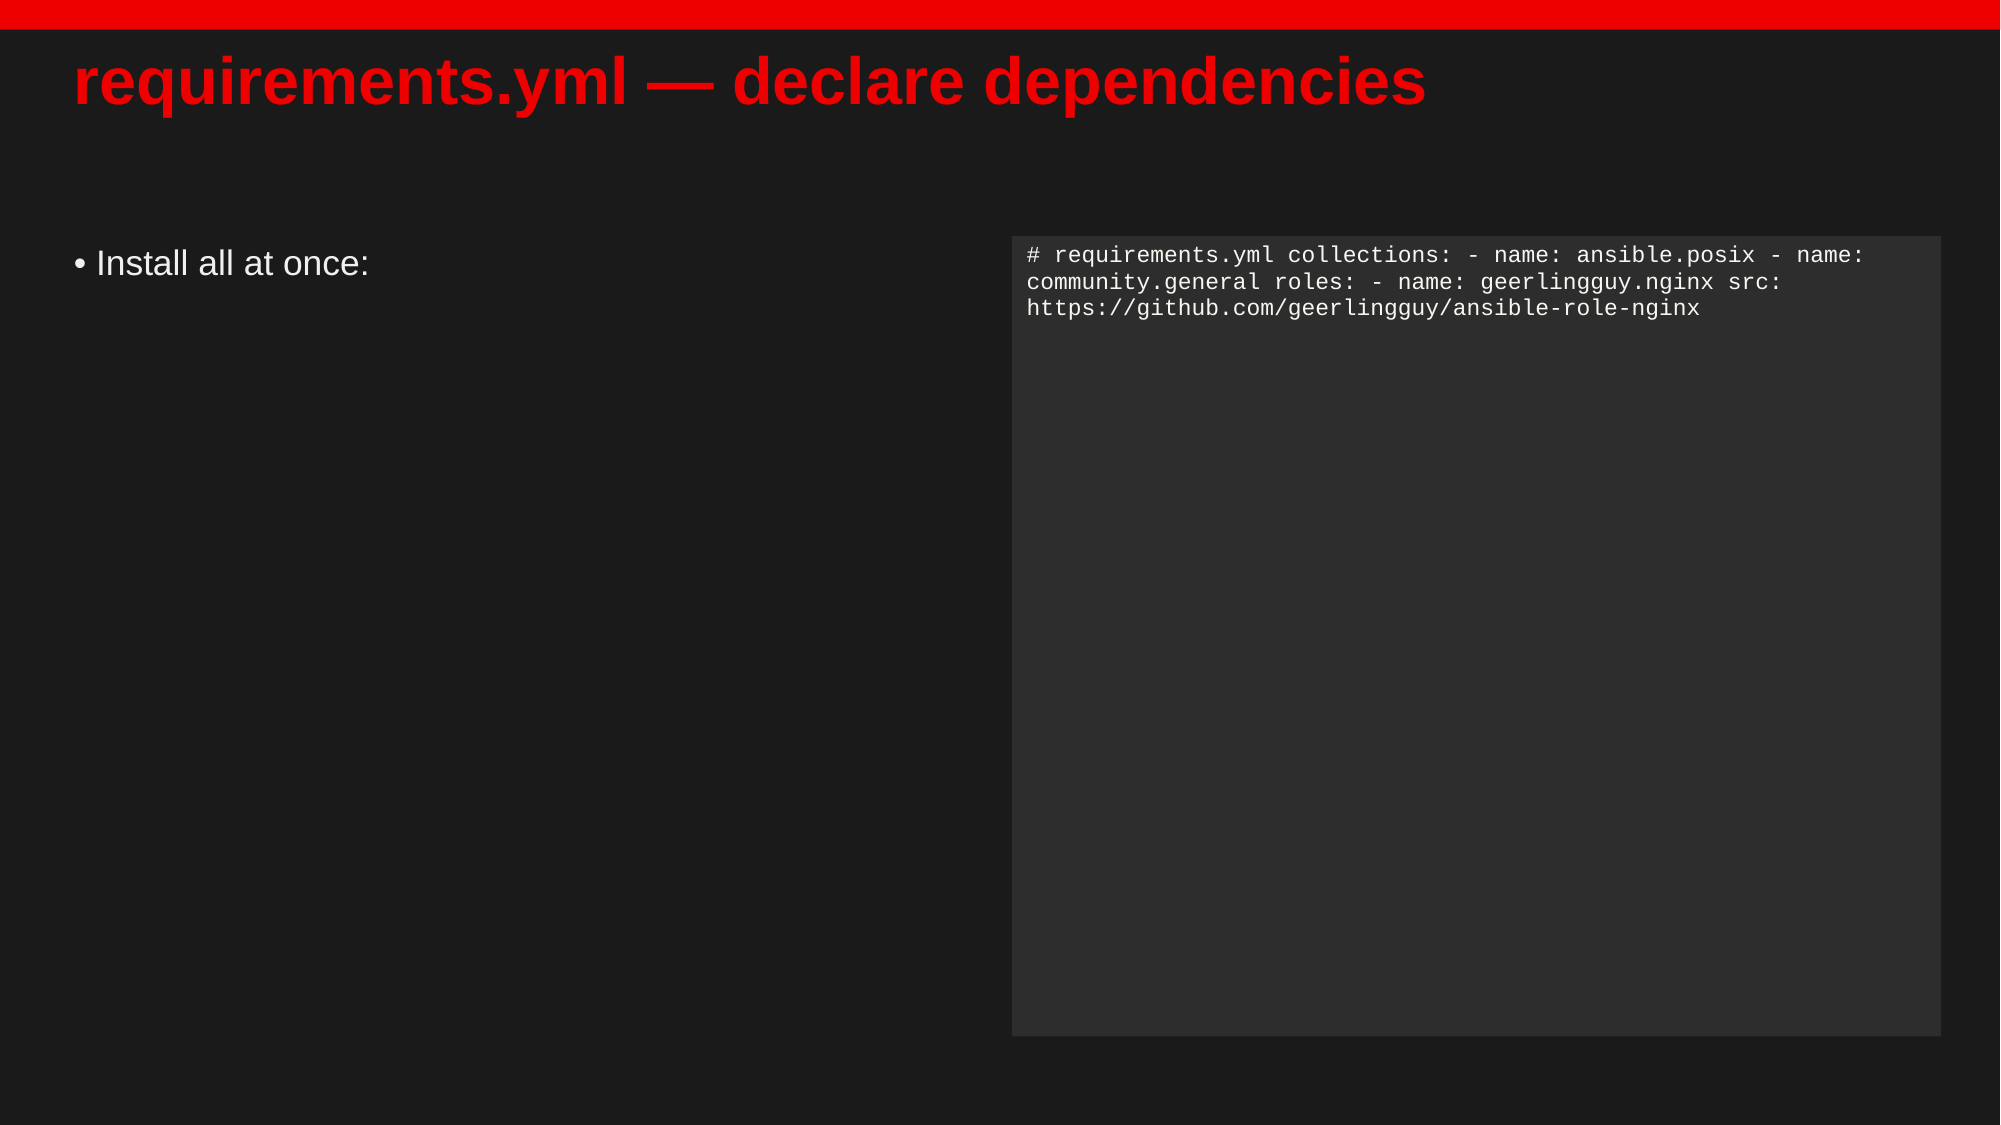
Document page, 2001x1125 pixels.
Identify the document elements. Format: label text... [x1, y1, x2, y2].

text_box requirements.yml — declare dependencies [59, 36, 1942, 208]
text_box • Install all at once: [59, 236, 989, 1037]
text_box # requirements.yml collections: - name: ansible.posix - name: community.general roles: - name: geerlingguy.nginx src: https://github.com/geerlingguy/ansible-role-nginx [1011, 236, 1942, 1037]
text_box [0, 0, 2001, 30]
